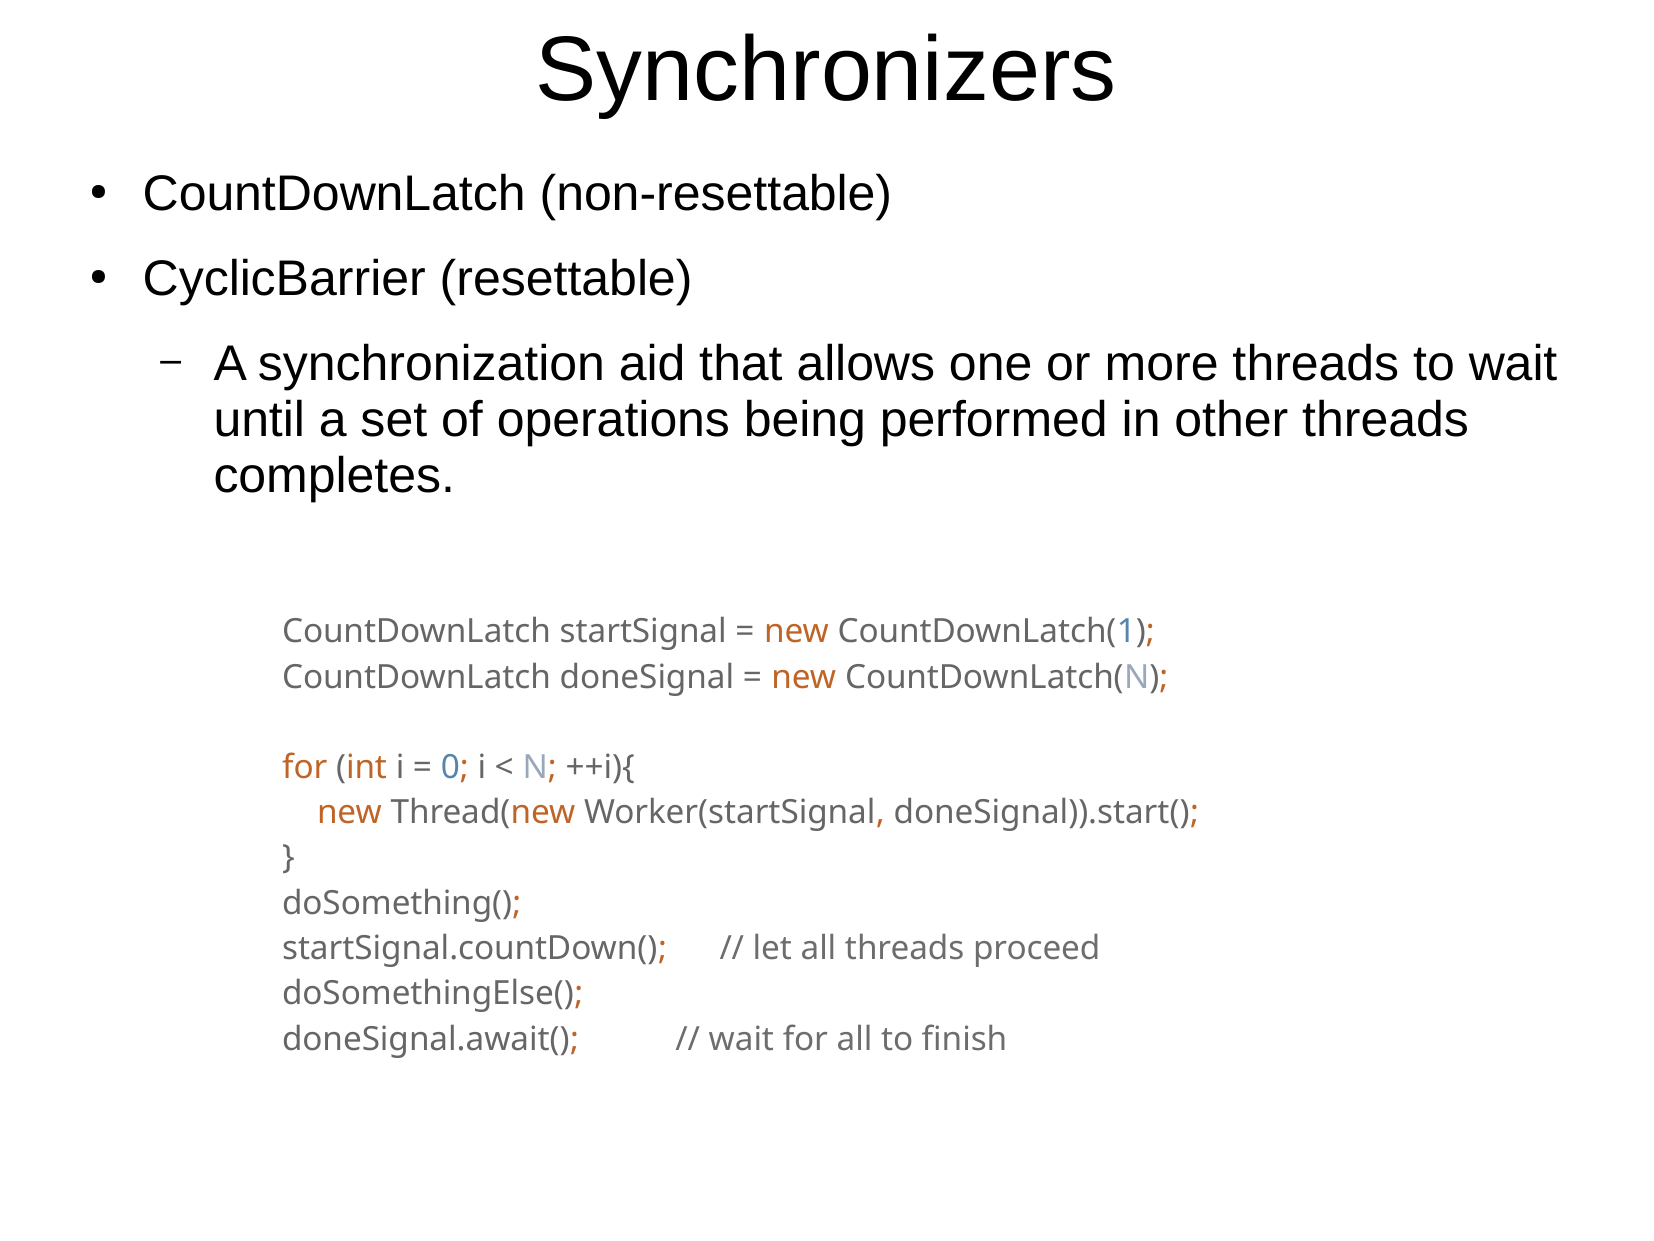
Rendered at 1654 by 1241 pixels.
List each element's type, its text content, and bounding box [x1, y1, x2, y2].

list CountDownLatch (non-resettable) CyclicBarrier (resettable) A synchronization aid that allows one or more threads to wait until a set of operations being performed in other threads completes. [71, 165, 1561, 503]
text_box CountDownLatch startSignal = new CountDownLatch(1); CountDownLatch doneSignal = new CountDownLatch(N); for (int i = 0; i < N; ++i){ new Thread(new Worker(startSignal, doneSignal)).start(); } doSomething(); startSignal.countDown(); // let all threads proceed doSomethingElse(); doneSignal.await(); // wait for all to finish [267, 600, 1501, 1003]
title Synchronizers [82, 17, 1571, 121]
